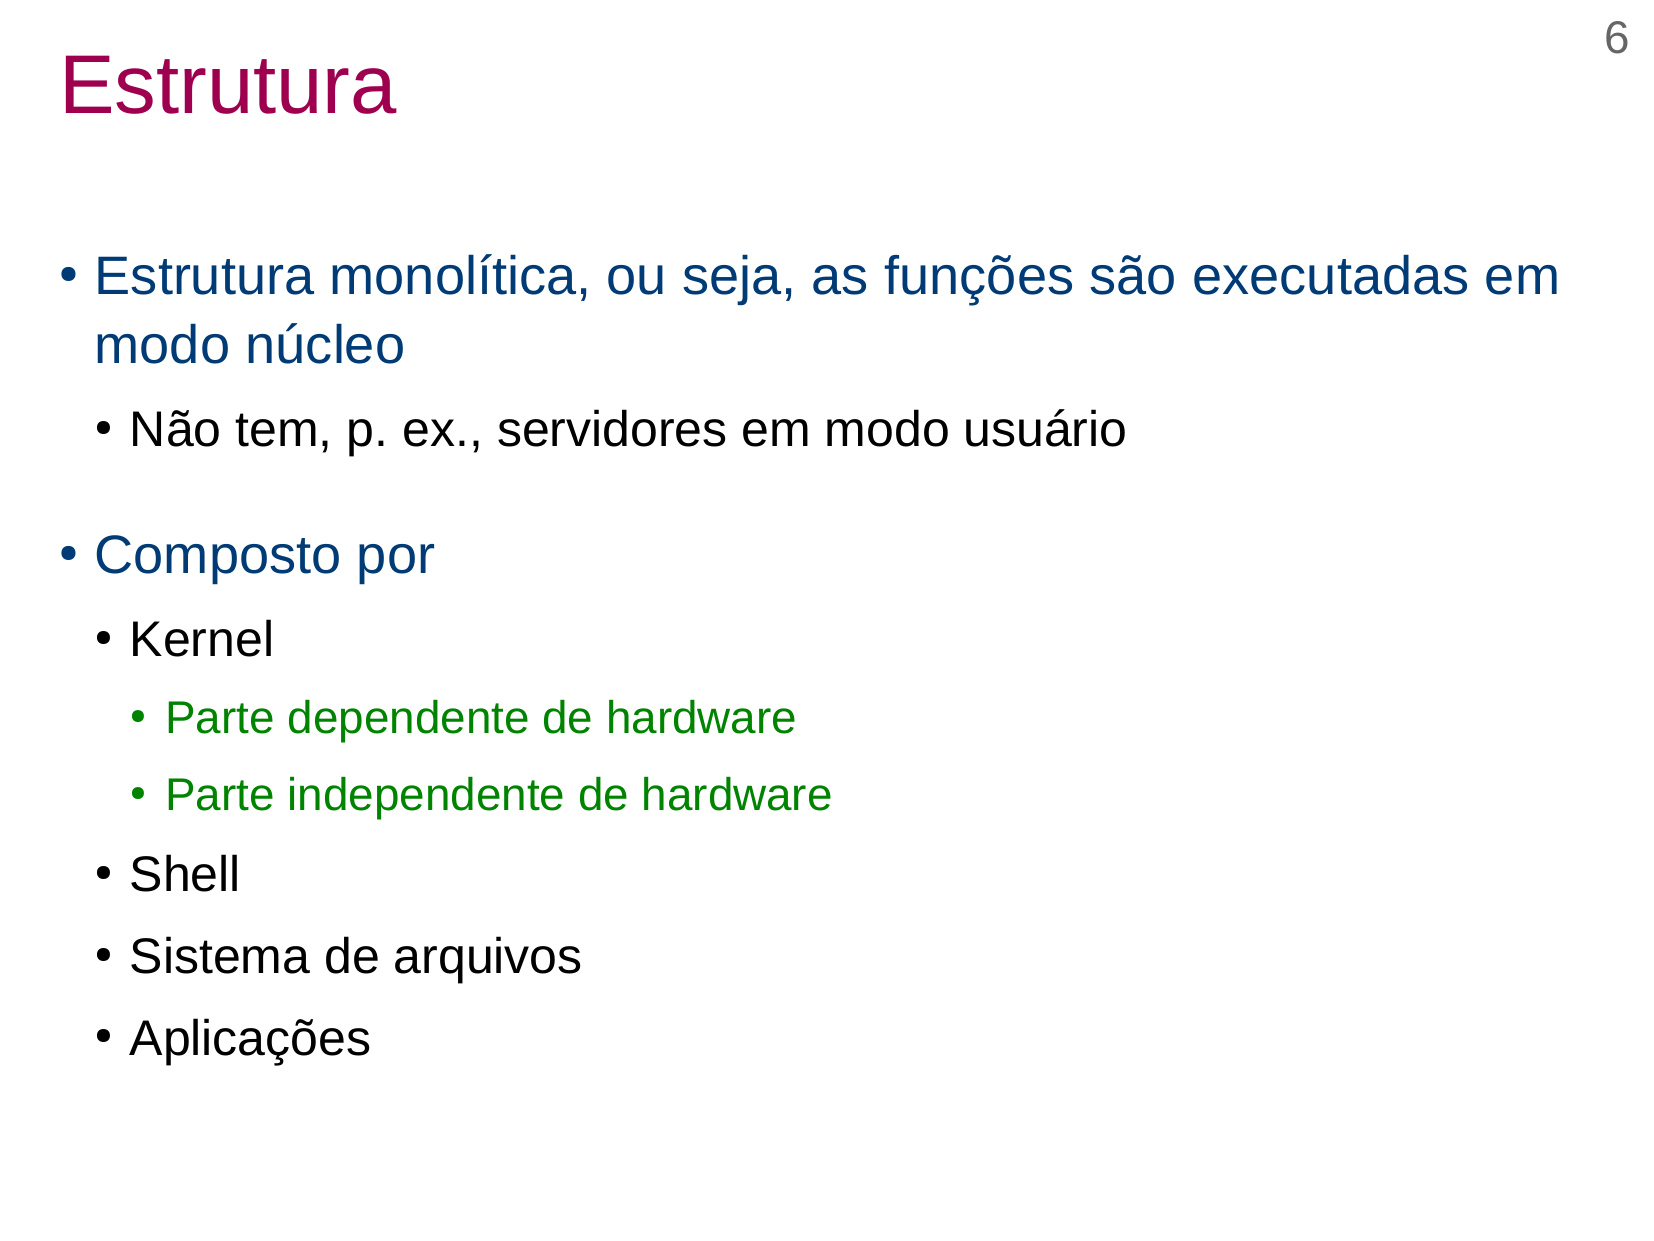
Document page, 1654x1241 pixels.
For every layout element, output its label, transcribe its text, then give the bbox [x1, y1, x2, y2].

list Estrutura monolítica, ou seja, as funções são executadas em modo núcleo Não tem, p. ex., servidores em modo usuário Composto por Kernel Parte dependente de hardware Parte independente de hardware Shell Sistema de arquivos Aplicações [59, 236, 1595, 1211]
title Estrutura [59, 29, 1595, 148]
